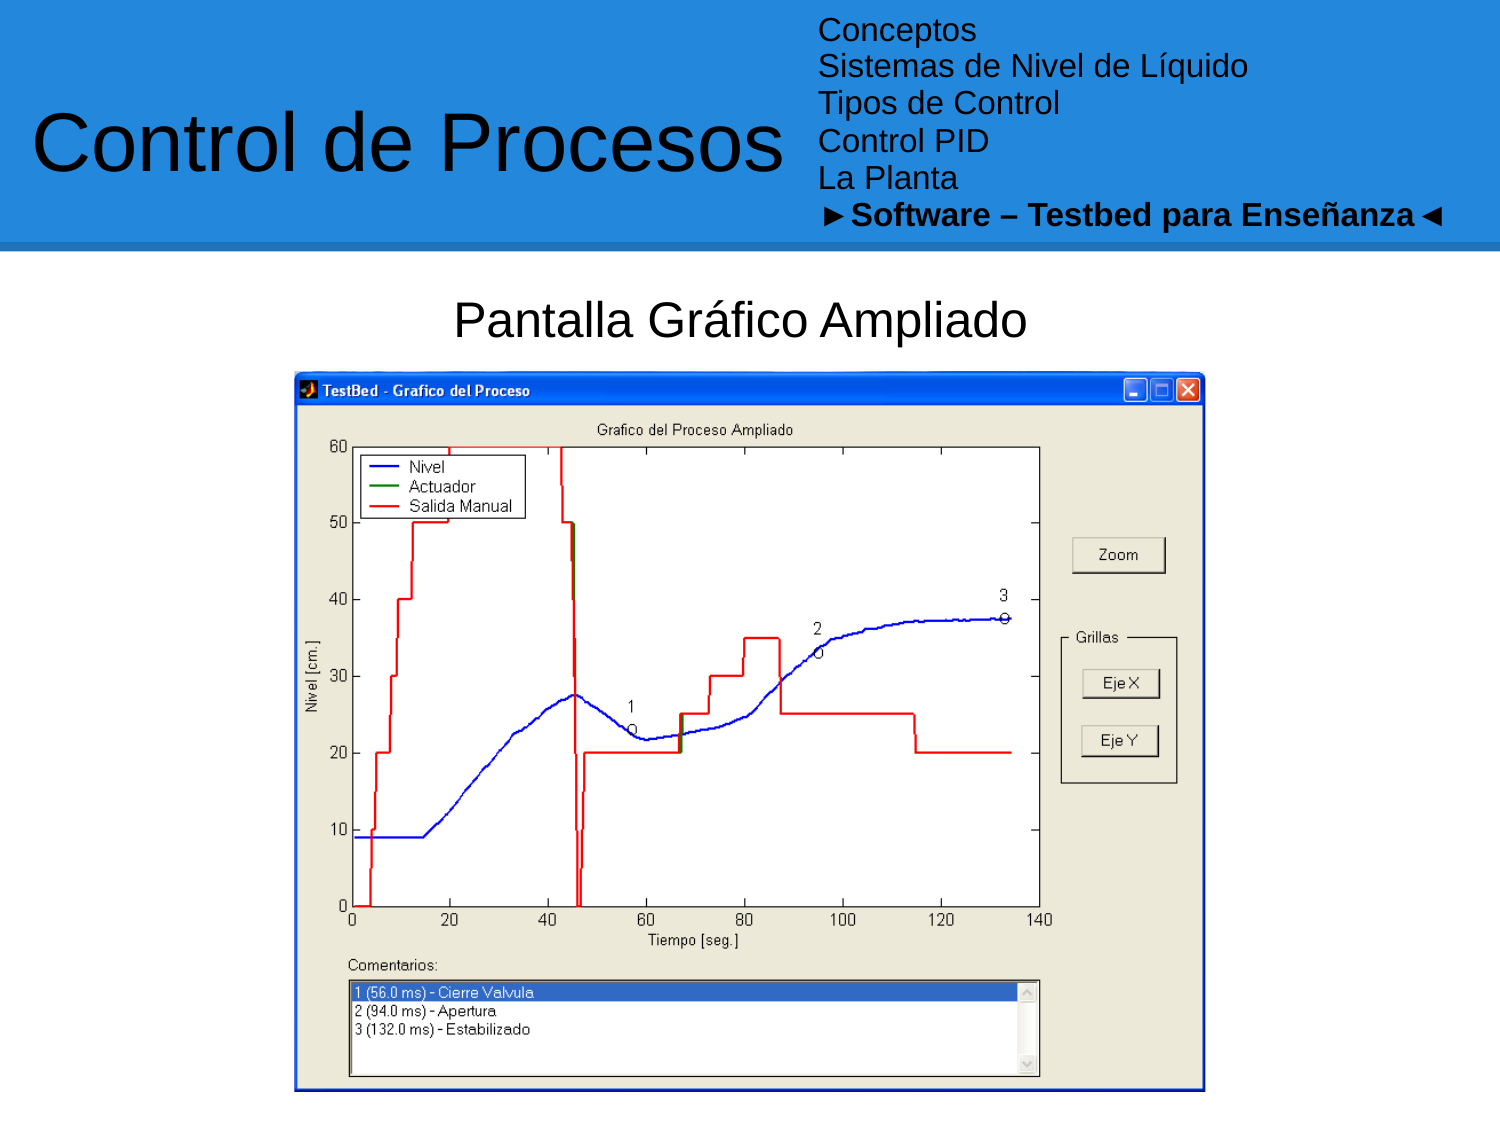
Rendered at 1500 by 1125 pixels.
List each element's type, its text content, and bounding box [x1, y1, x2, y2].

text_box Conceptos Sistemas de Nivel de Líquido Tipos de Control Control PID La Planta ►Software – Testbed para Enseñanza◄ [803, 3, 1489, 244]
text_box [294, 371, 1206, 1092]
text_box Pantalla Gráfico Ampliado [438, 271, 1062, 363]
title Control de Procesos [15, 21, 803, 240]
